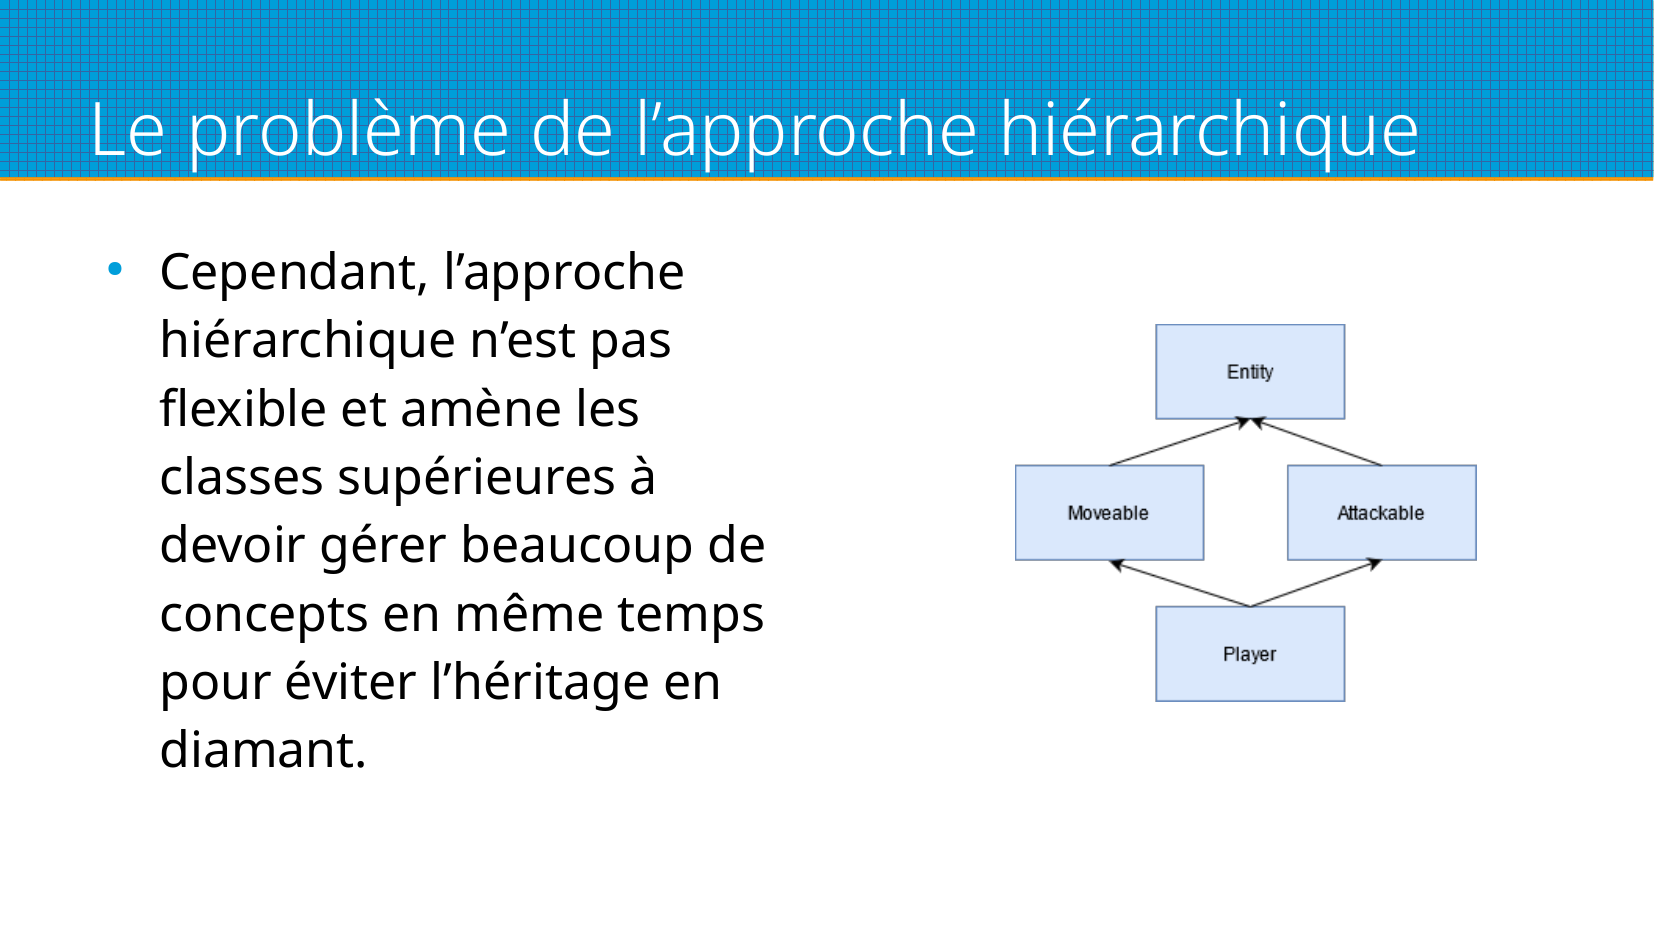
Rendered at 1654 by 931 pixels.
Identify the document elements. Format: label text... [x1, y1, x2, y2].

picture [1015, 324, 1477, 702]
title Le problème de l’approche hiérarchique [88, 14, 1565, 178]
list Cependant, l’approche hiérarchique n’est pas flexible et amène les classes supérieures à devoir gérer beaucoup de concepts en même temps pour éviter l’héritage en diamant. [88, 236, 809, 813]
